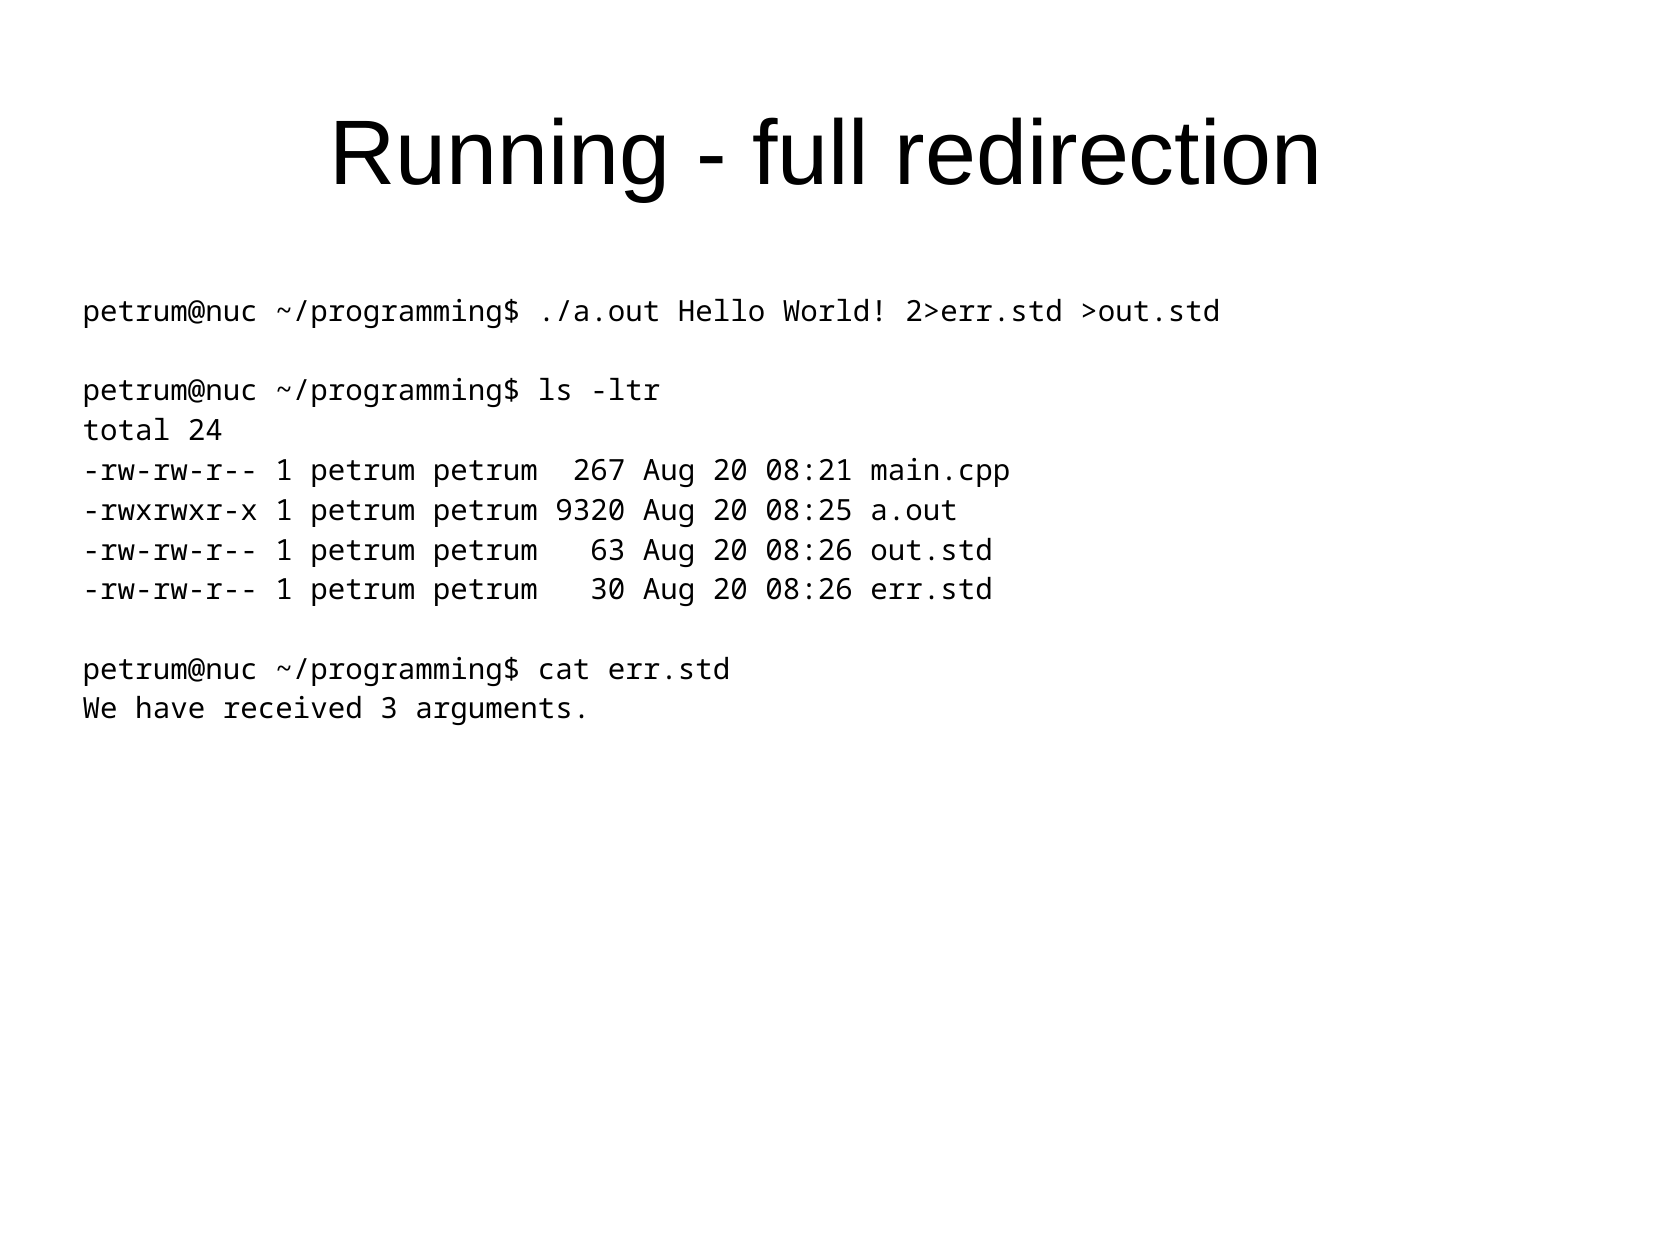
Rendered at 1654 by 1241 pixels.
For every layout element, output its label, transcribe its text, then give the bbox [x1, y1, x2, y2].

list petrum@nuc ~/programming$ ./a.out Hello World! 2>err.std >out.std petrum@nuc ~/programming$ ls -ltr total 24 -rw-rw-r-- 1 petrum petrum 267 Aug 20 08:21 main.cpp -rwxrwxr-x 1 petrum petrum 9320 Aug 20 08:25 a.out -rw-rw-r-- 1 petrum petrum 63 Aug 20 08:26 out.std -rw-rw-r-- 1 petrum petrum 30 Aug 20 08:26 err.std petrum@nuc ~/programming$ cat err.std We have received 3 arguments. [82, 290, 1571, 1010]
title Running - full redirection [82, 49, 1571, 257]
